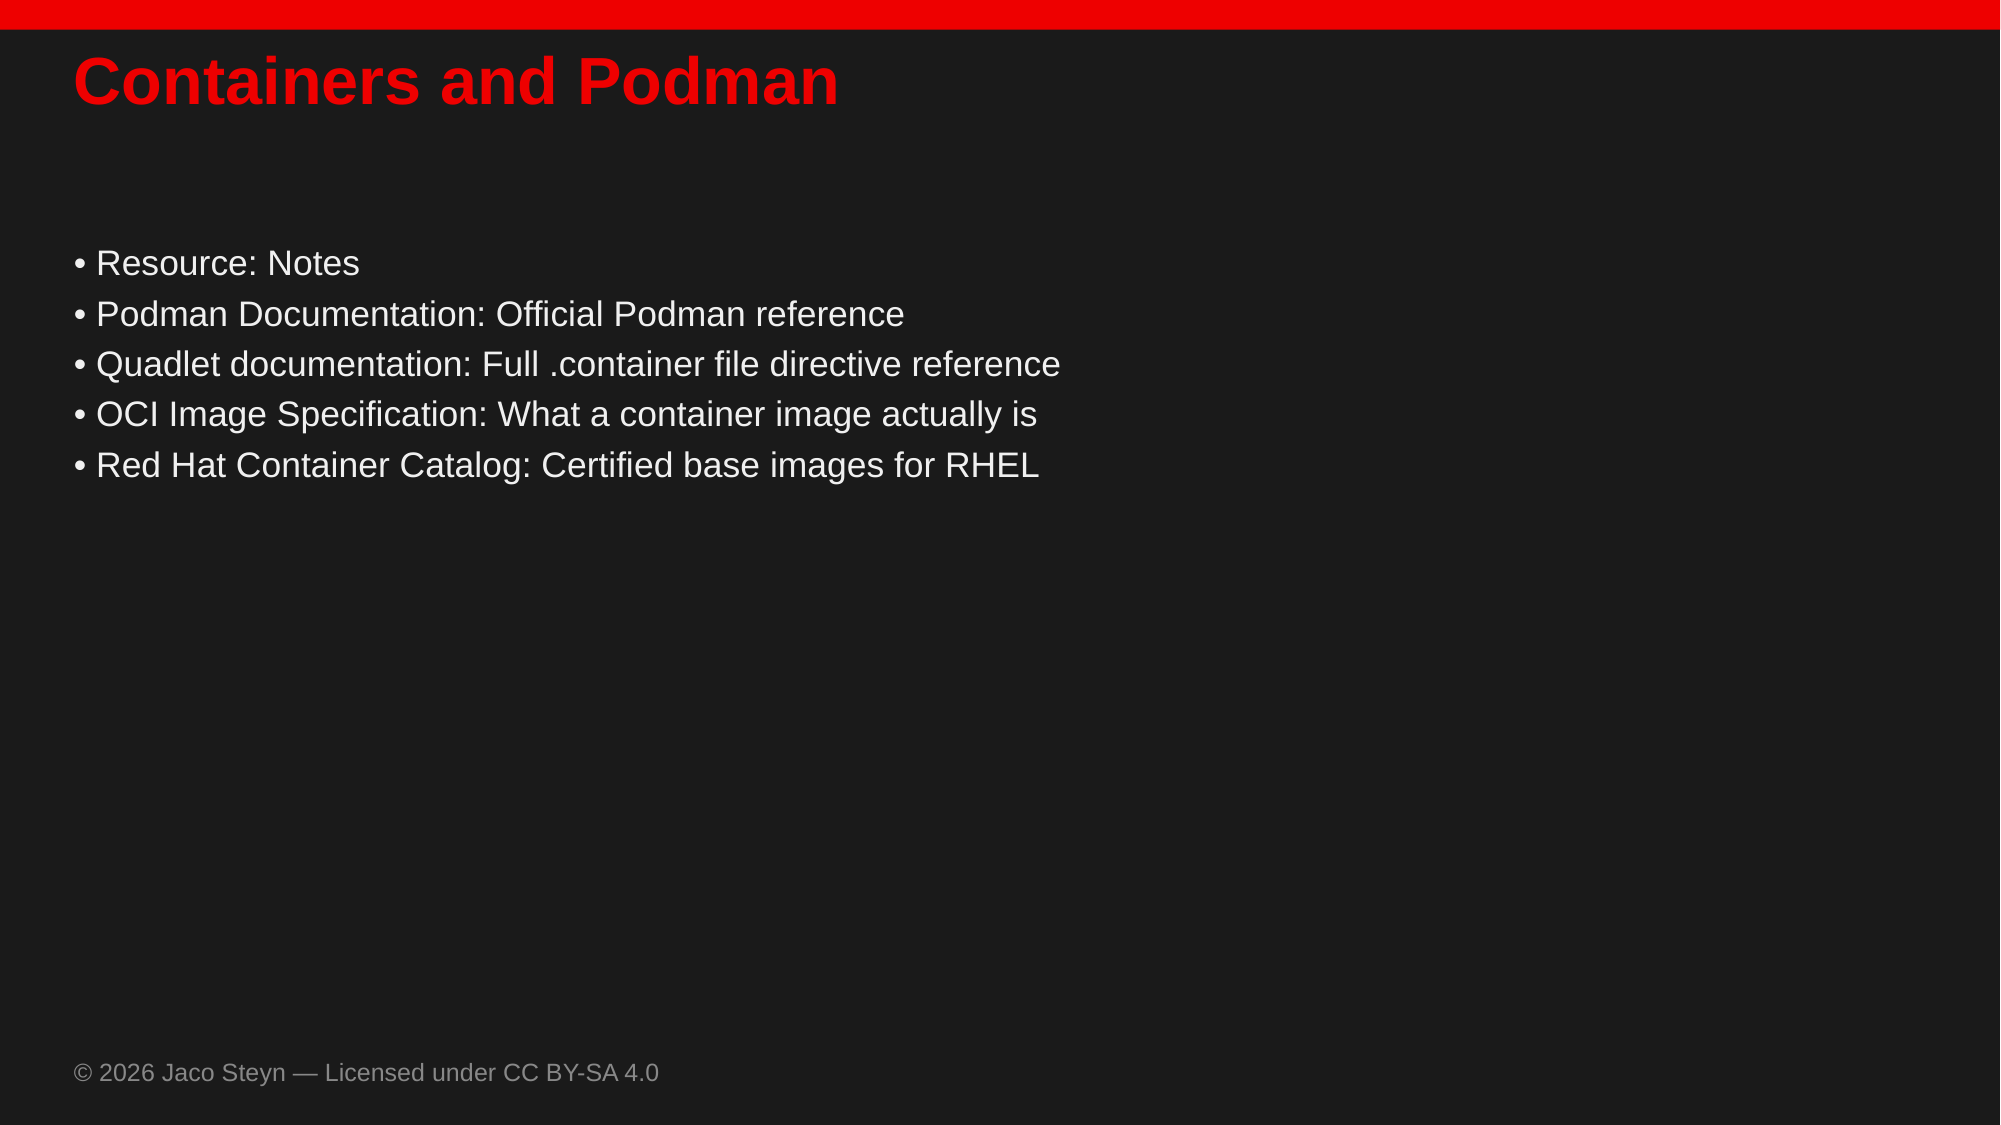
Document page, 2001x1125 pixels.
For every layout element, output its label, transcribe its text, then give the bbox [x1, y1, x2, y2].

text_box [0, 0, 2001, 30]
text_box Containers and Podman [59, 36, 1942, 208]
text_box © 2026 Jaco Steyn — Licensed under CC BY-SA 4.0 [59, 1051, 1942, 1093]
text_box • Resource: Notes • Podman Documentation: Official Podman reference • Quadlet documentation: Full .container file directive reference • OCI Image Specification: What a container image actually is • Red Hat Container Catalog: Certified base images for RHEL [59, 236, 1942, 1037]
